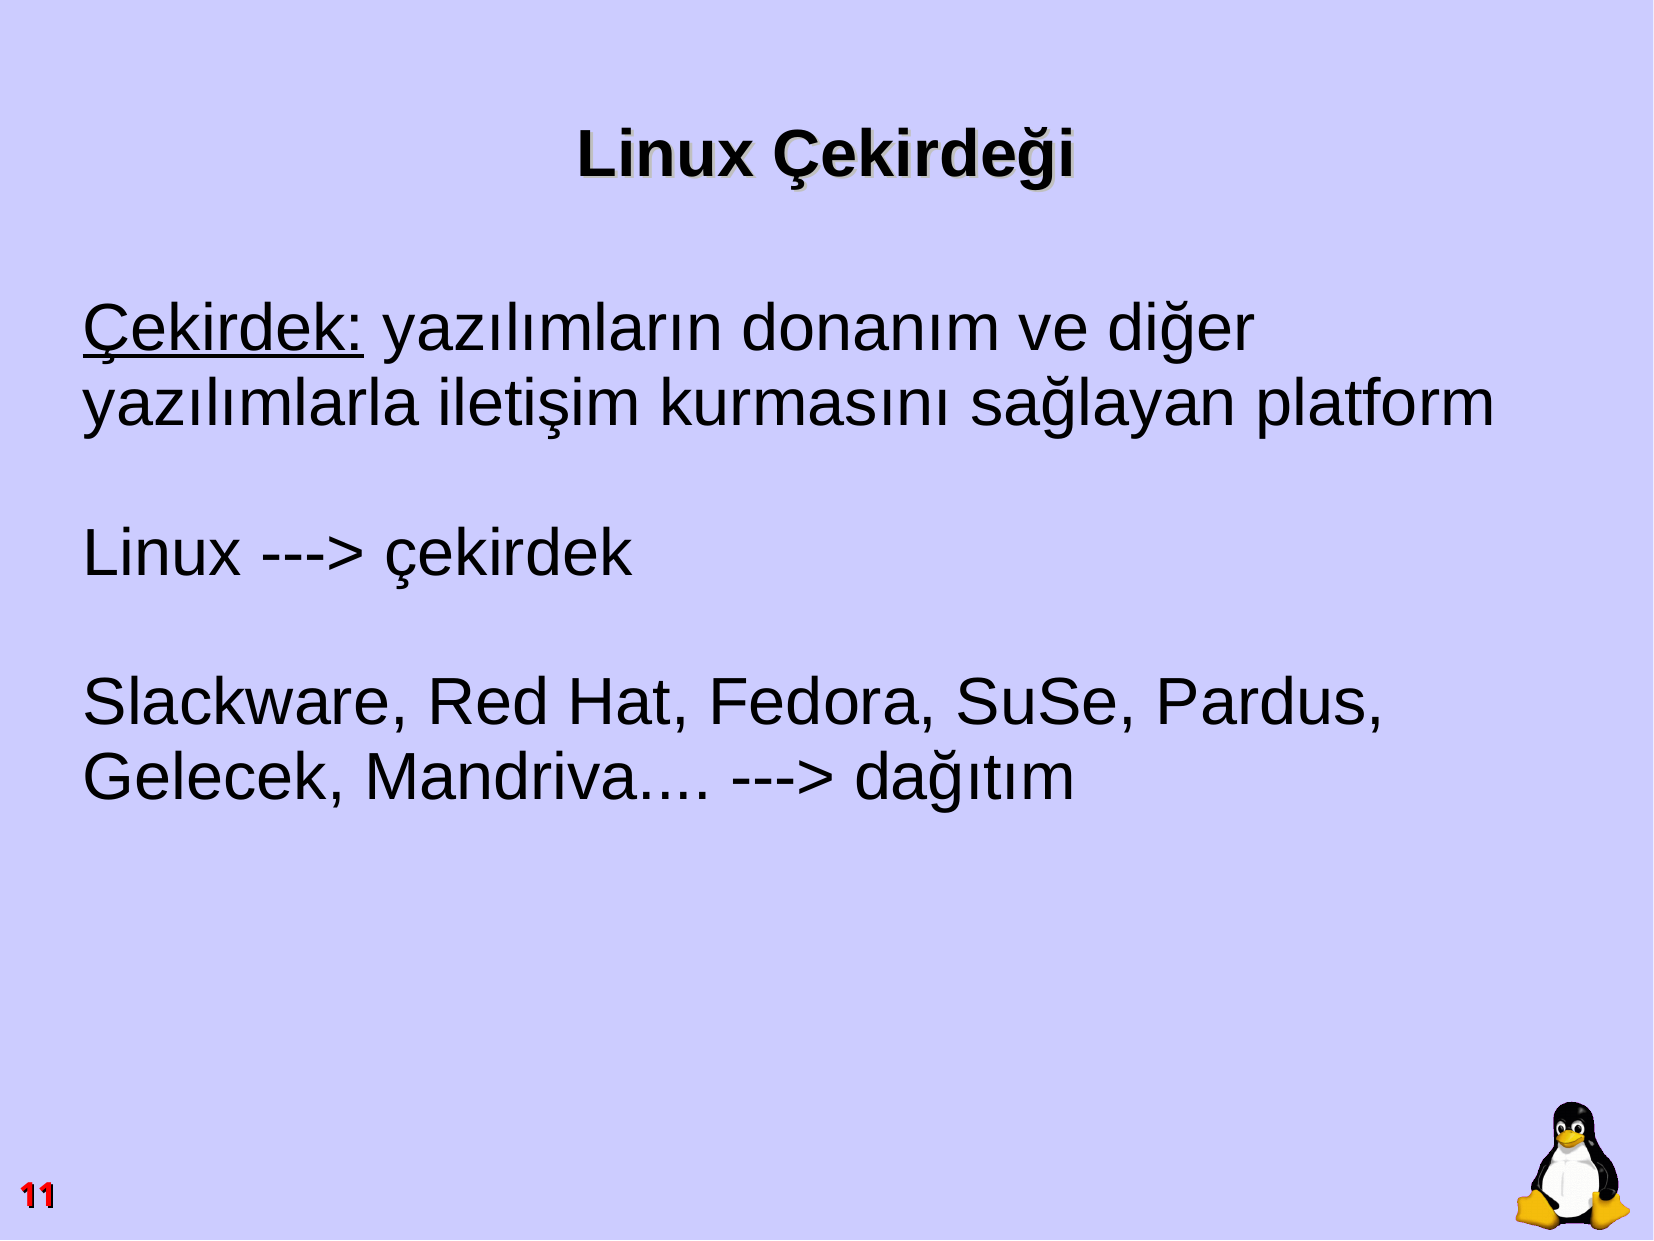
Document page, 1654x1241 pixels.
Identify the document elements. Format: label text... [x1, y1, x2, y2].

title Linux Çekirdeği [82, 49, 1571, 257]
subtitle Çekirdek: yazılımların donanım ve diğer yazılımlarla iletişim kurmasını sağlayan platform Linux ---> çekirdek Slackware, Red Hat, Fedora, SuSe, Pardus, Gelecek, Mandriva.... ---> dağıtım [82, 290, 1571, 1109]
picture [1504, 1086, 1654, 1241]
